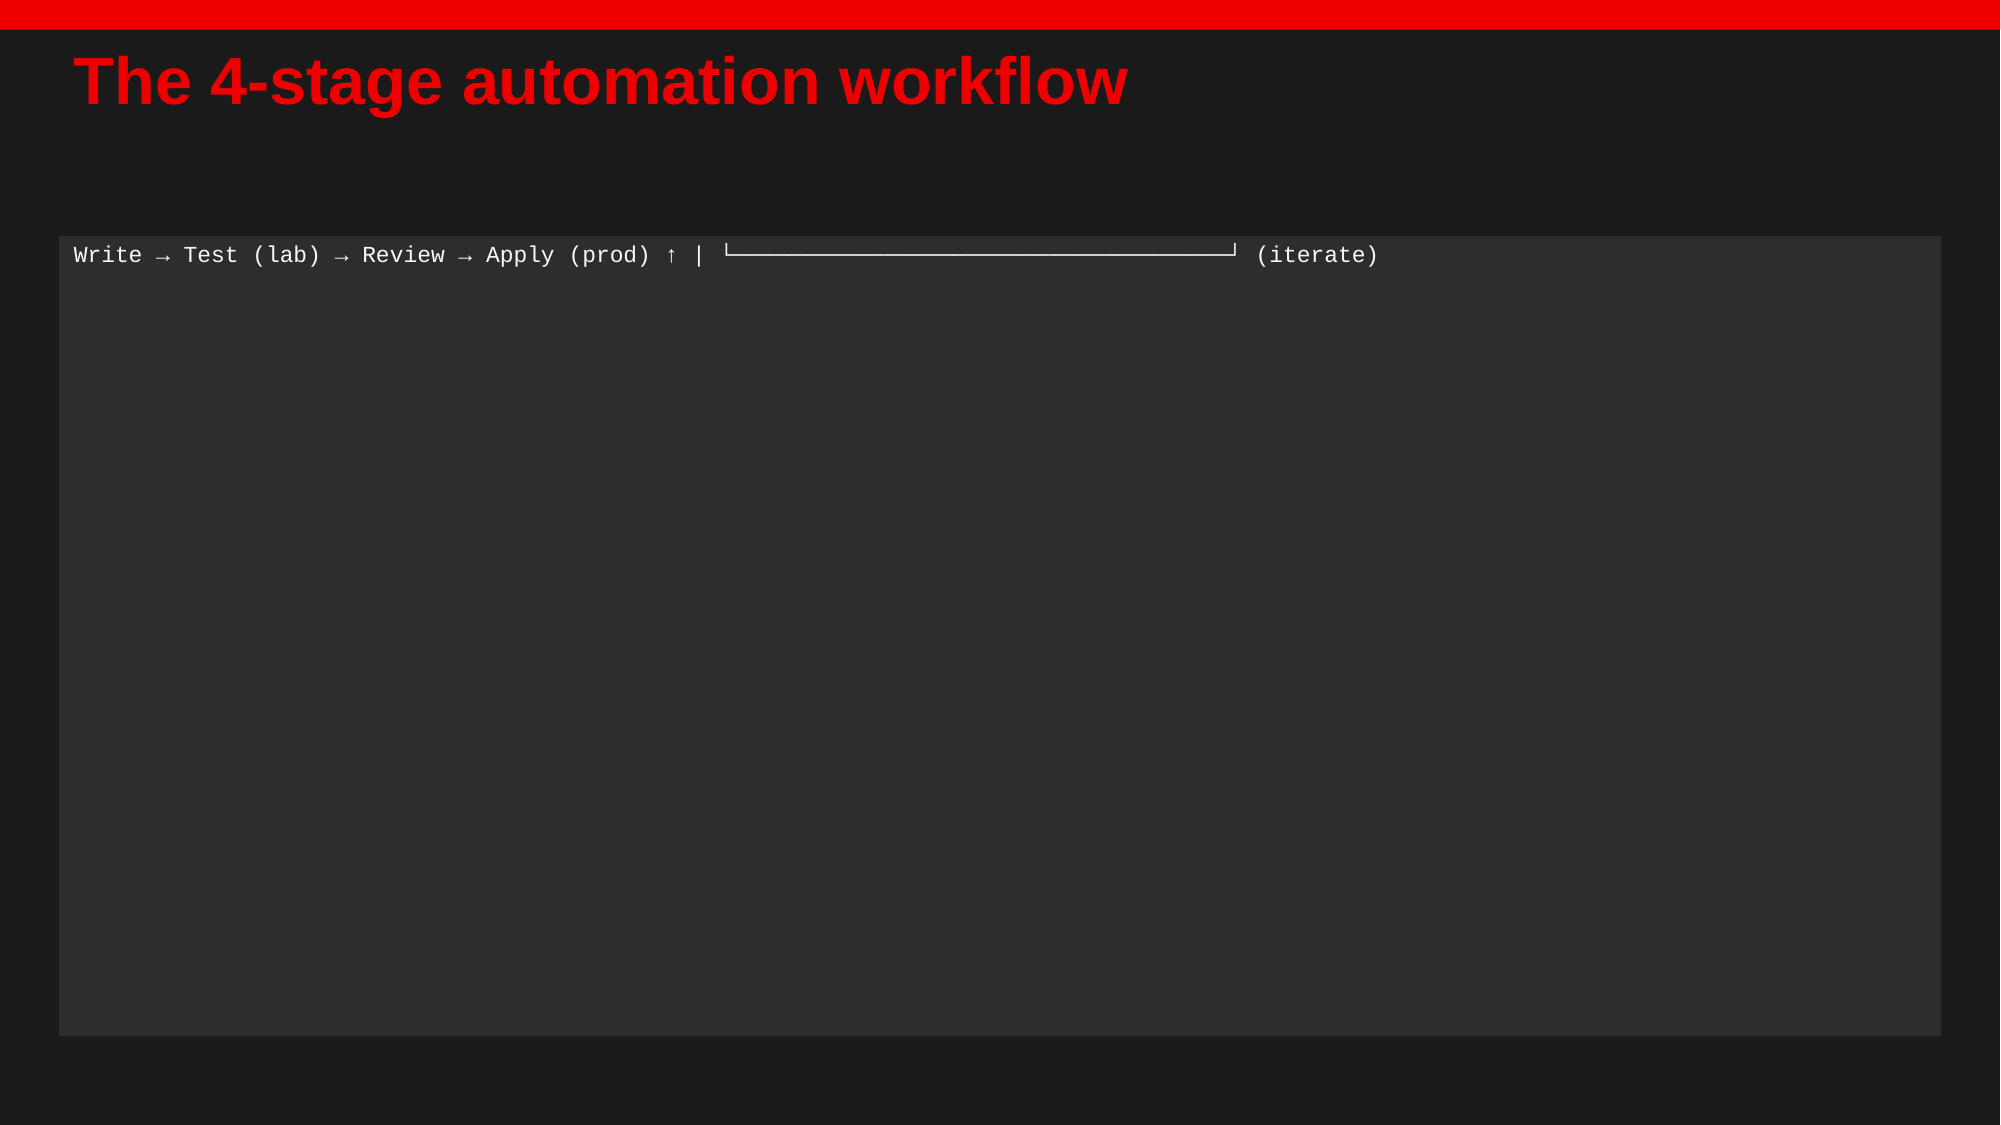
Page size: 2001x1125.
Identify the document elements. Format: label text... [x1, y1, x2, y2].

text_box [0, 0, 2001, 30]
text_box The 4-stage automation workflow [59, 36, 1942, 208]
text_box Write → Test (lab) → Review → Apply (prod) ↑ | └────────────────────────────────────┘ (iterate) [59, 236, 1942, 1037]
